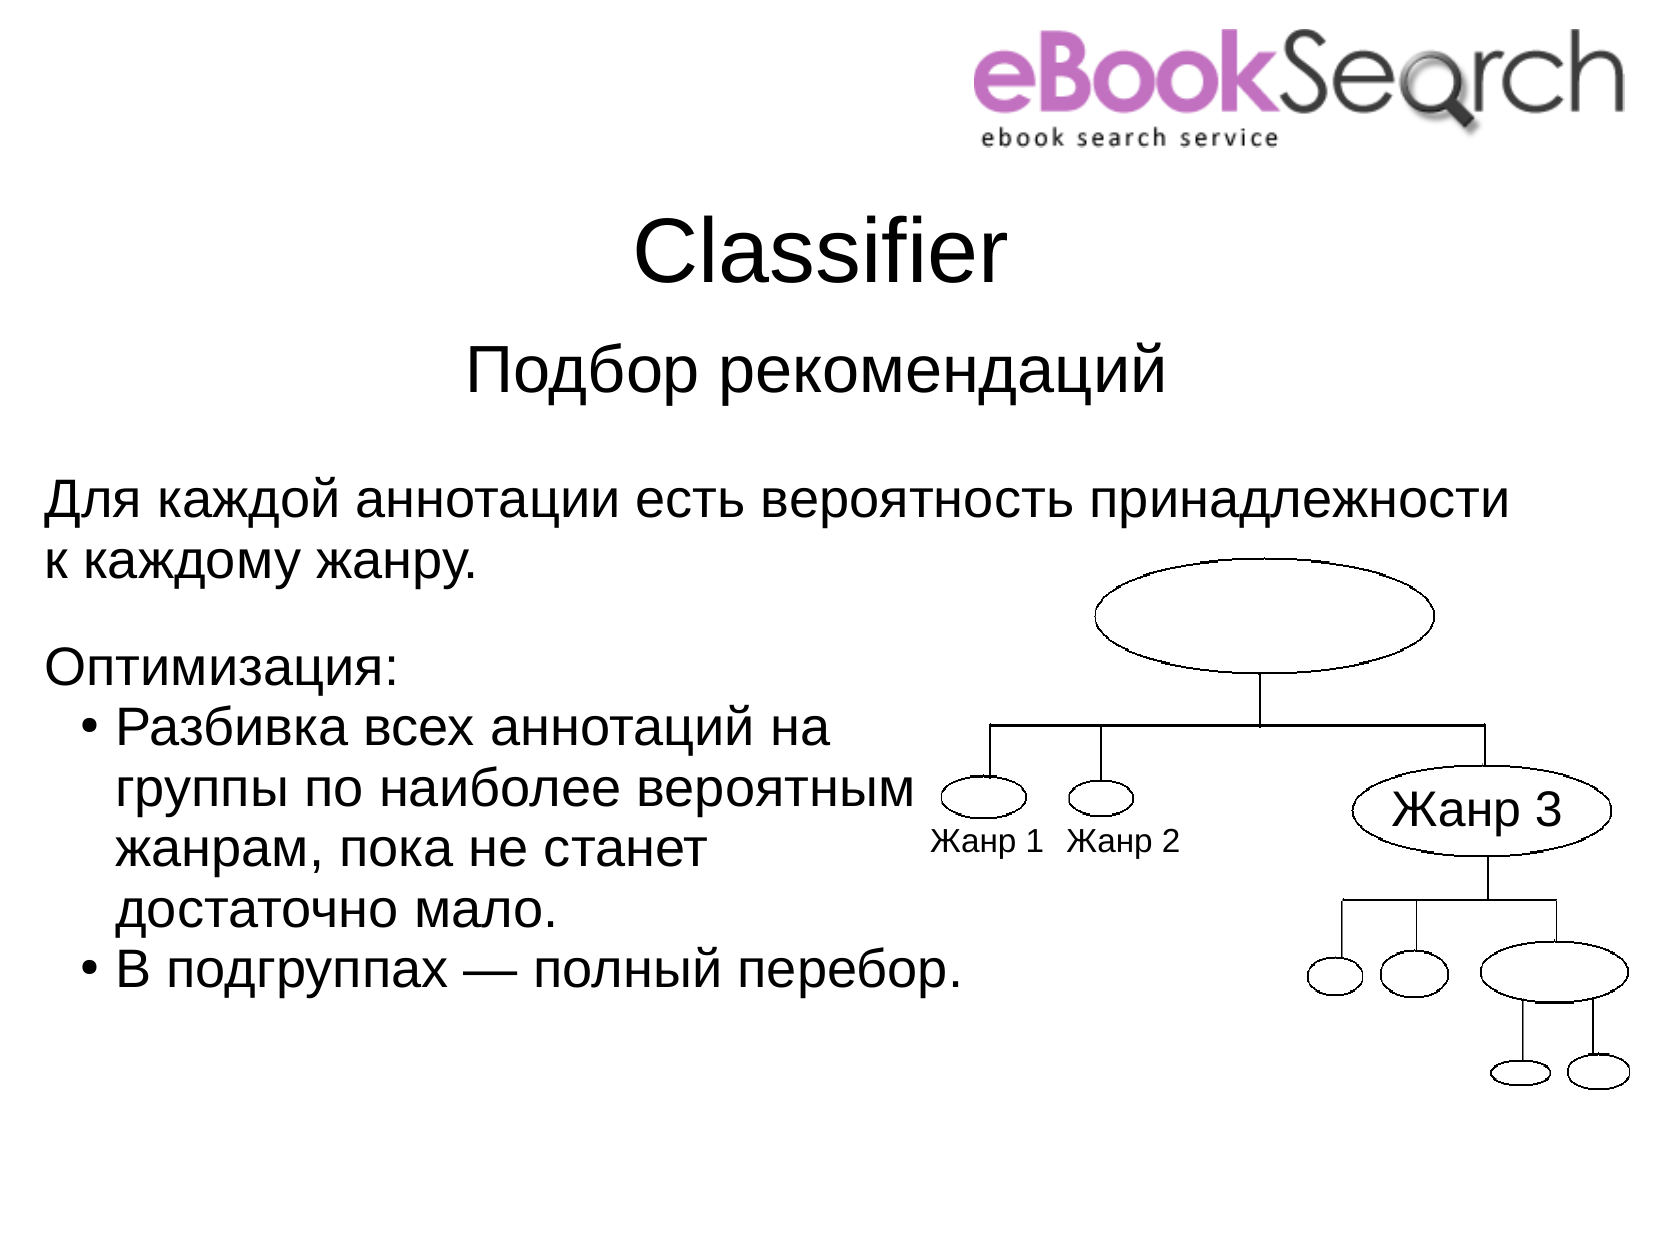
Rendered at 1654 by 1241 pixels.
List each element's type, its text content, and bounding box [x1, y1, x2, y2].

text_box Жанр 1 [915, 814, 1103, 882]
text_box Жанр 3 [1376, 773, 1578, 845]
title Classifier [76, 147, 1566, 355]
text_box Для каждой аннотации есть вероятность принадлежности к каждому жанру. Оптимизация: Разбивка всех аннотаций на группы по наиболее вероятным жанрам, пока не станет достаточно мало. В подгруппах — полный перебор. [29, 419, 1654, 1235]
picture [974, 29, 1625, 148]
text_box Подбор рекомендаций [450, 324, 1185, 415]
text_box Жанр 2 [1051, 814, 1211, 872]
